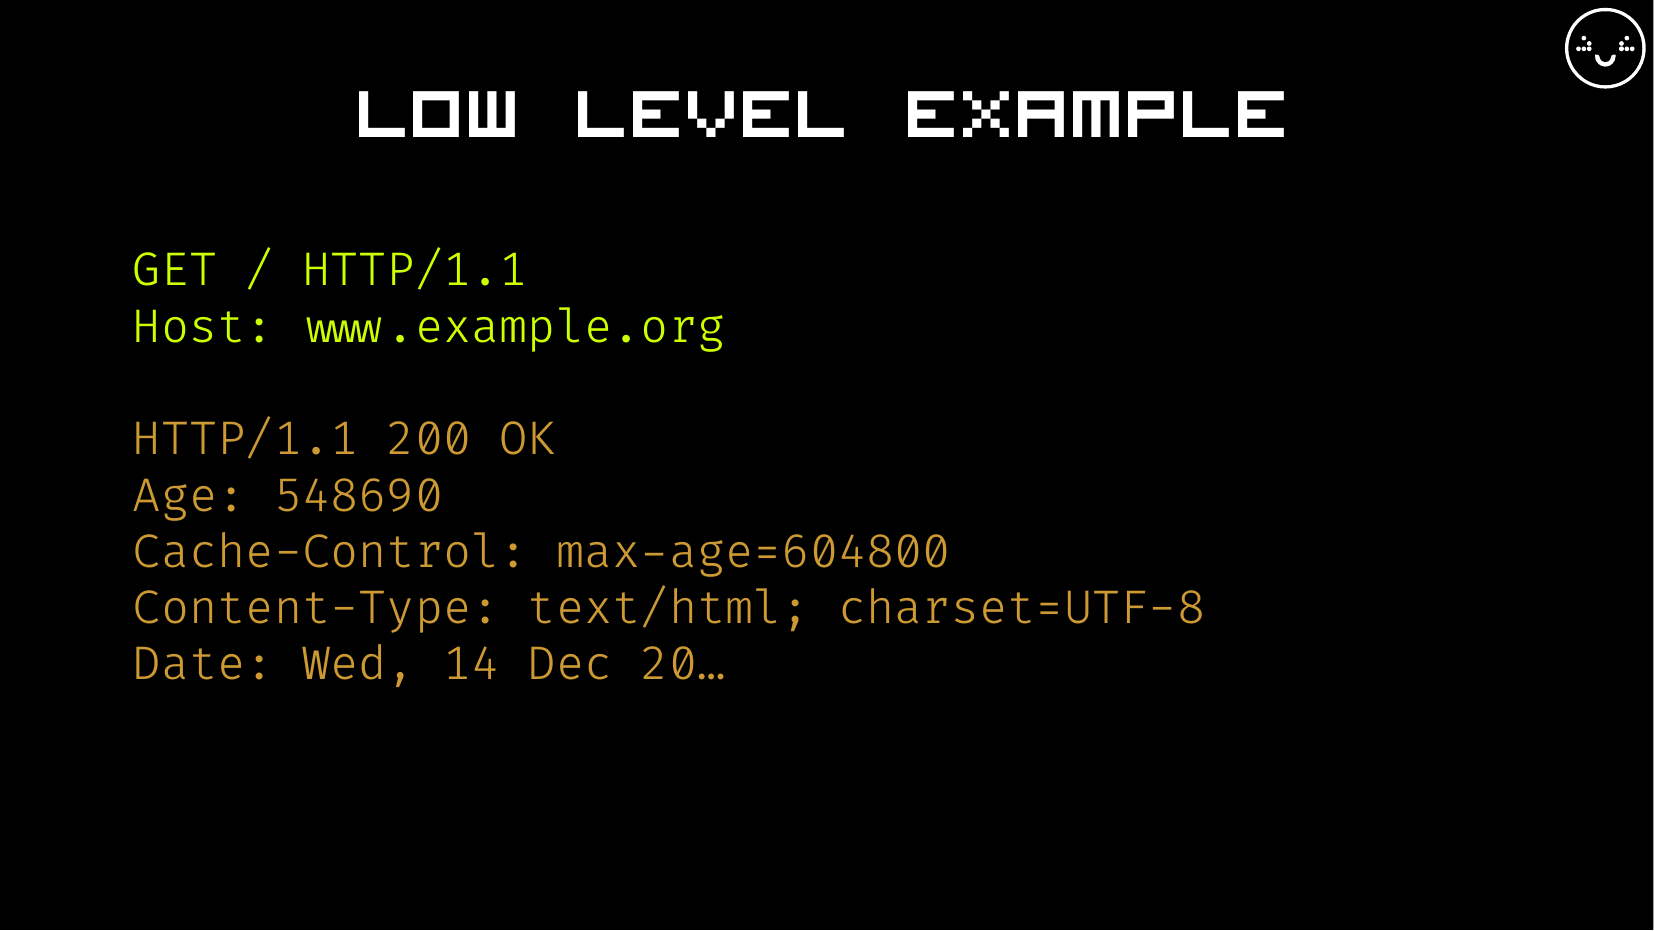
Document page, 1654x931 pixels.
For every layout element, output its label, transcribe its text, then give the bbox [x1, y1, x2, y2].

text_box GET / HTTP/1.1 Host: www.example.org HTTP/1.1 200 OK Age: 548690 Cache-Control: max-age=604800 Content-Type: text/html; charset=UTF-8 Date: Wed, 14 Dec 20… [118, 236, 1447, 702]
title Low level example [82, 37, 1571, 193]
